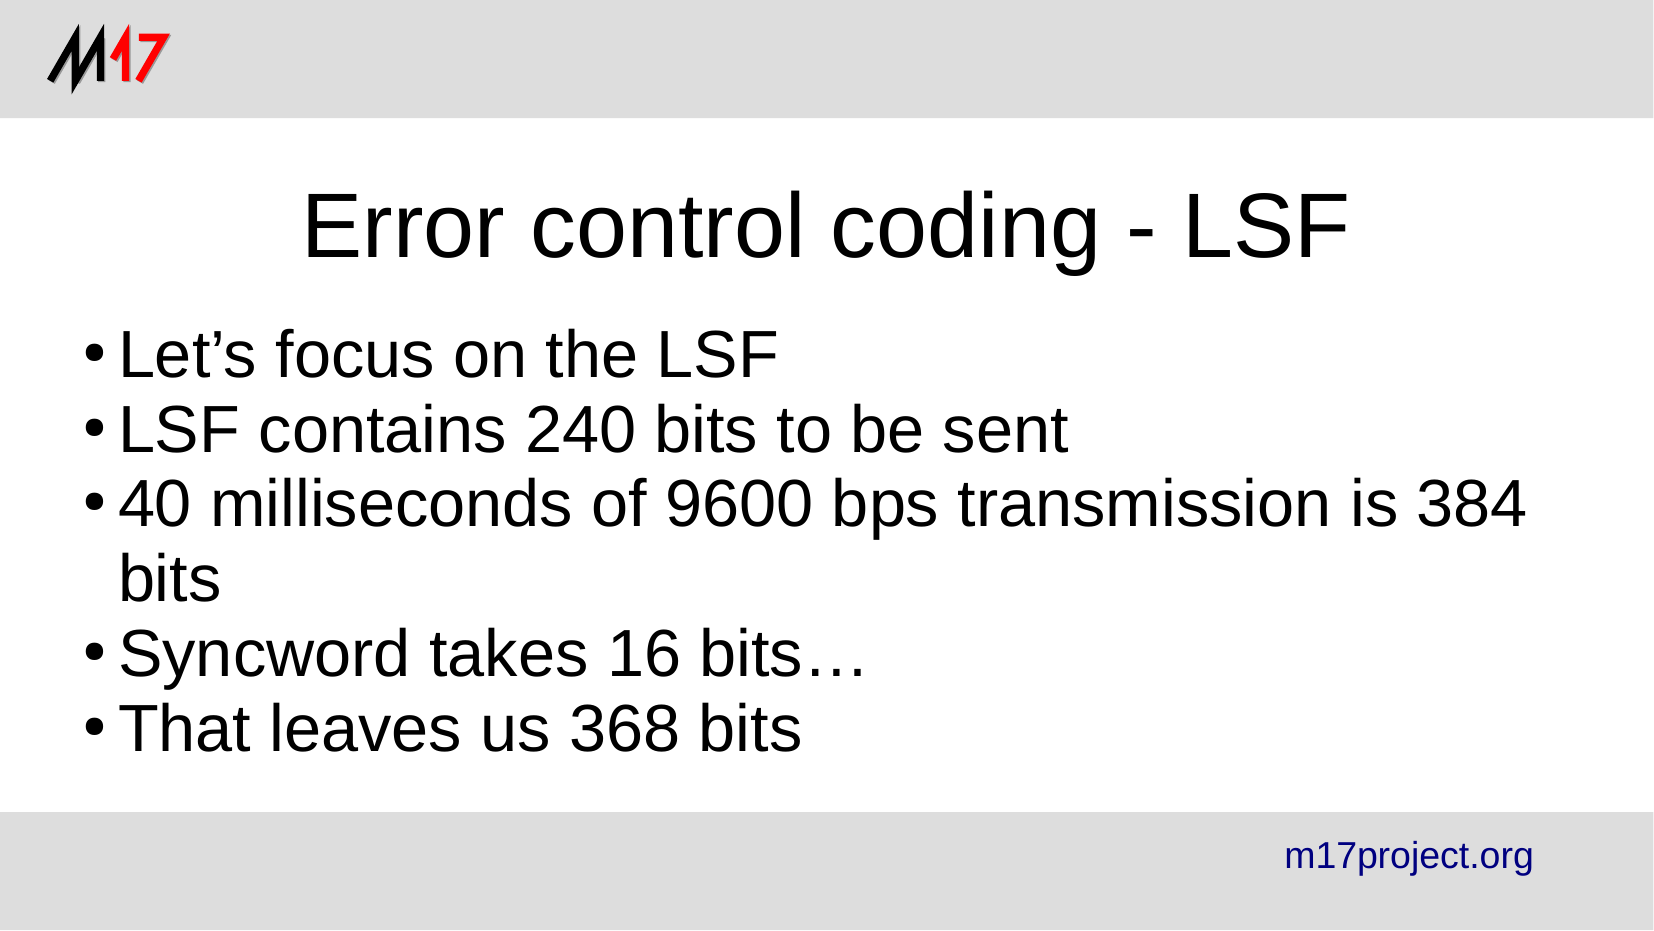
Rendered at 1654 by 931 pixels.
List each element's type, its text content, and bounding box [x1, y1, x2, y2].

picture [39, 16, 178, 102]
text_box m17project.org [1269, 826, 1654, 897]
text_box [0, 812, 1654, 931]
title Error control coding - LSF [82, 147, 1571, 303]
subtitle Let’s focus on the LSF LSF contains 240 bits to be sent 40 milliseconds of 9600 bps transmission is 384 bits Syncword takes 16 bits… That leaves us 368 bits [82, 316, 1571, 812]
text_box [0, 0, 1654, 119]
